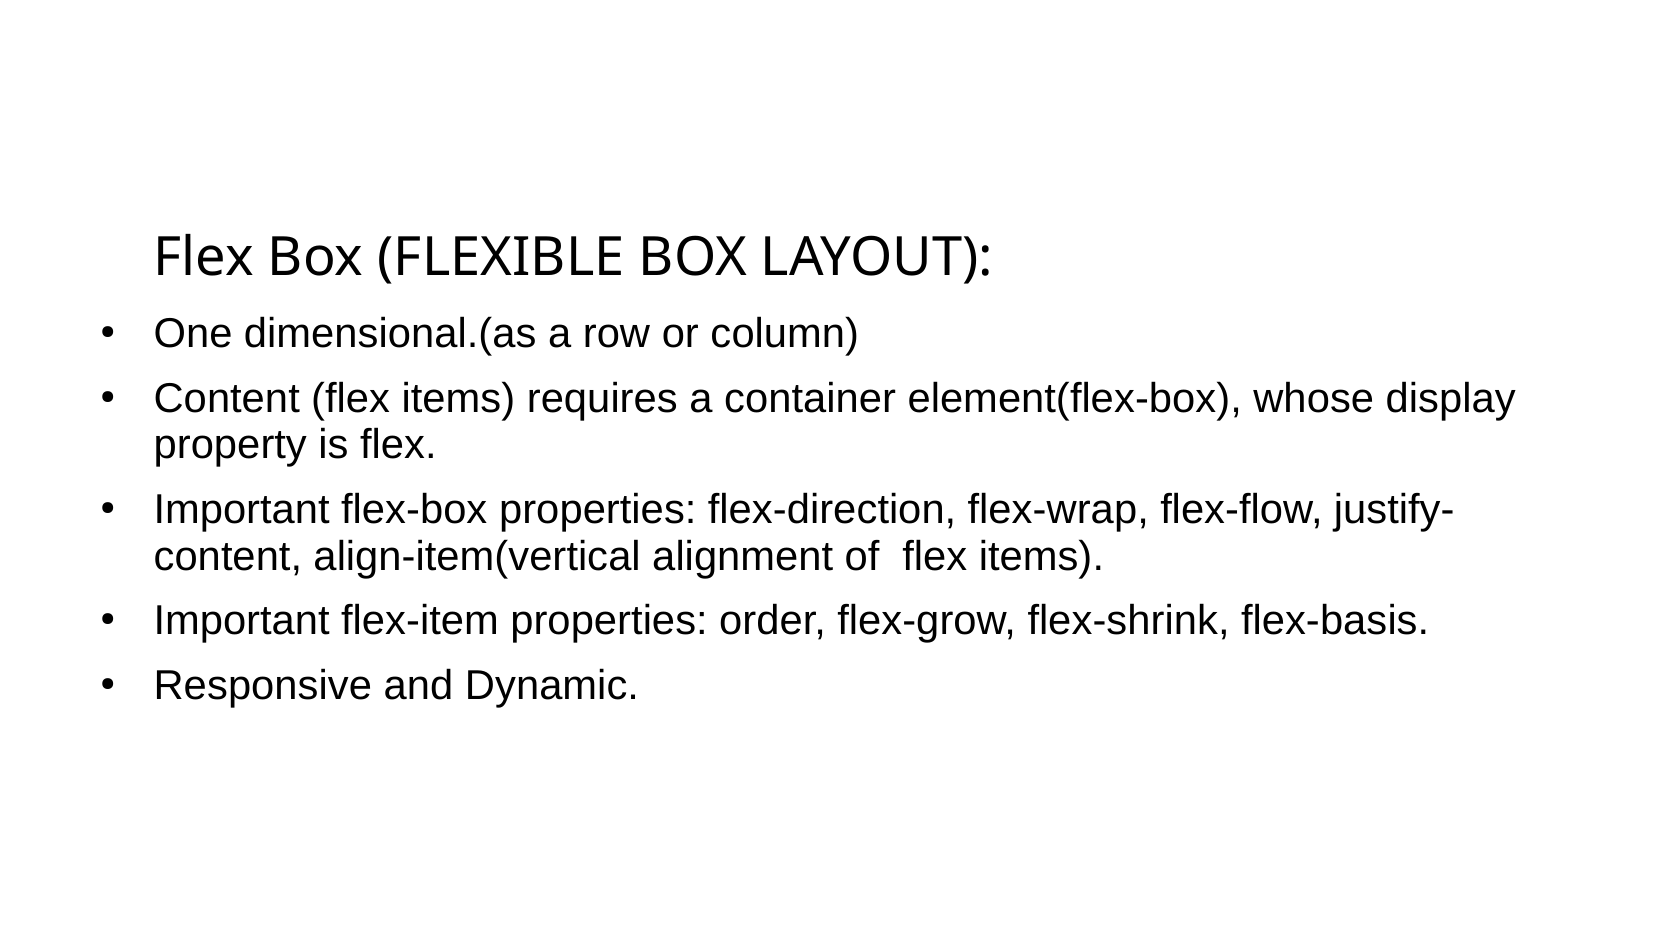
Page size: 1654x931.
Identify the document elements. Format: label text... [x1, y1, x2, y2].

list Flex Box (FLEXIBLE BOX LAYOUT): One dimensional.(as a row or column) Content (flex items) requires a container element(flex-box), whose display property is flex. Important flex-box properties: flex-direction, flex-wrap, flex-flow, justify-content, align-item(vertical alignment of flex items). Important flex-item properties: order, flex-grow, flex-shrink, flex-basis. Responsive and Dynamic. [82, 217, 1571, 757]
